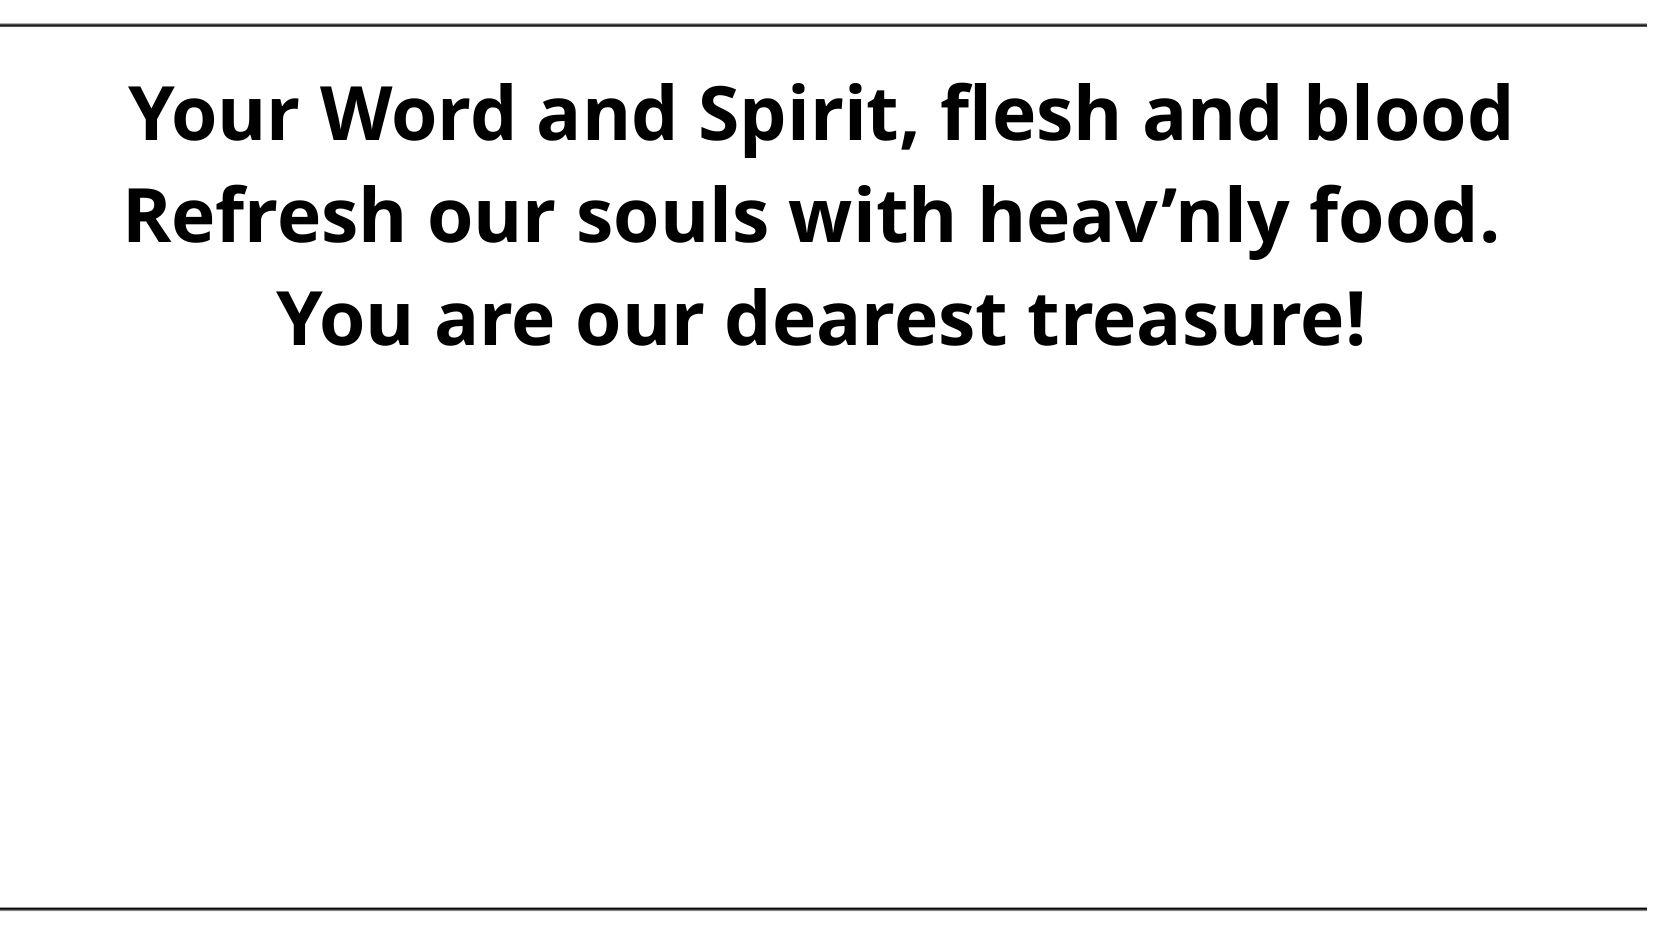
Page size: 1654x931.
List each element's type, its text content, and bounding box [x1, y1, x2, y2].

text_box Your Word and Spirit, flesh and blood Refresh our souls with heav’nly food. You are our dearest treasure! [49, 53, 1595, 368]
picture [0, 2, 1647, 931]
